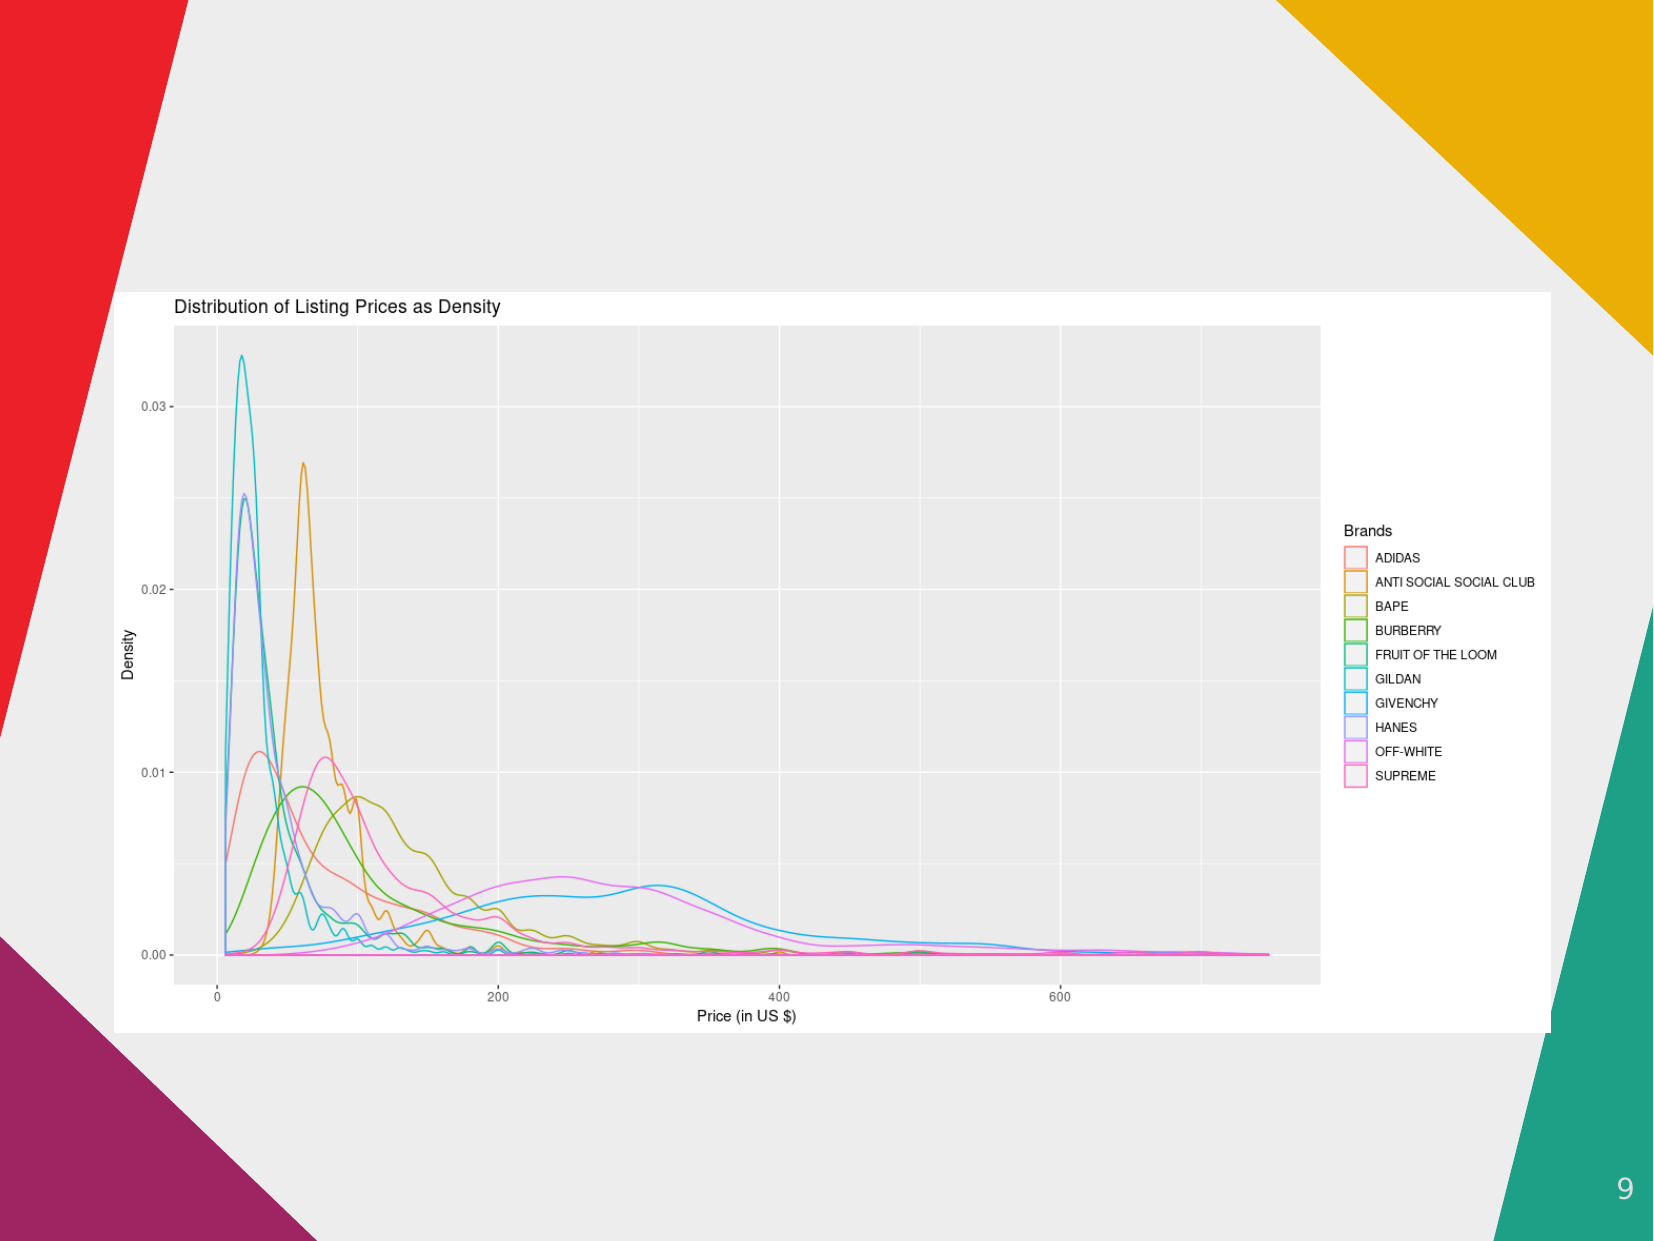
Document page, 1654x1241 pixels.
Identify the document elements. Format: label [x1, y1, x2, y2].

picture [114, 292, 1551, 1033]
